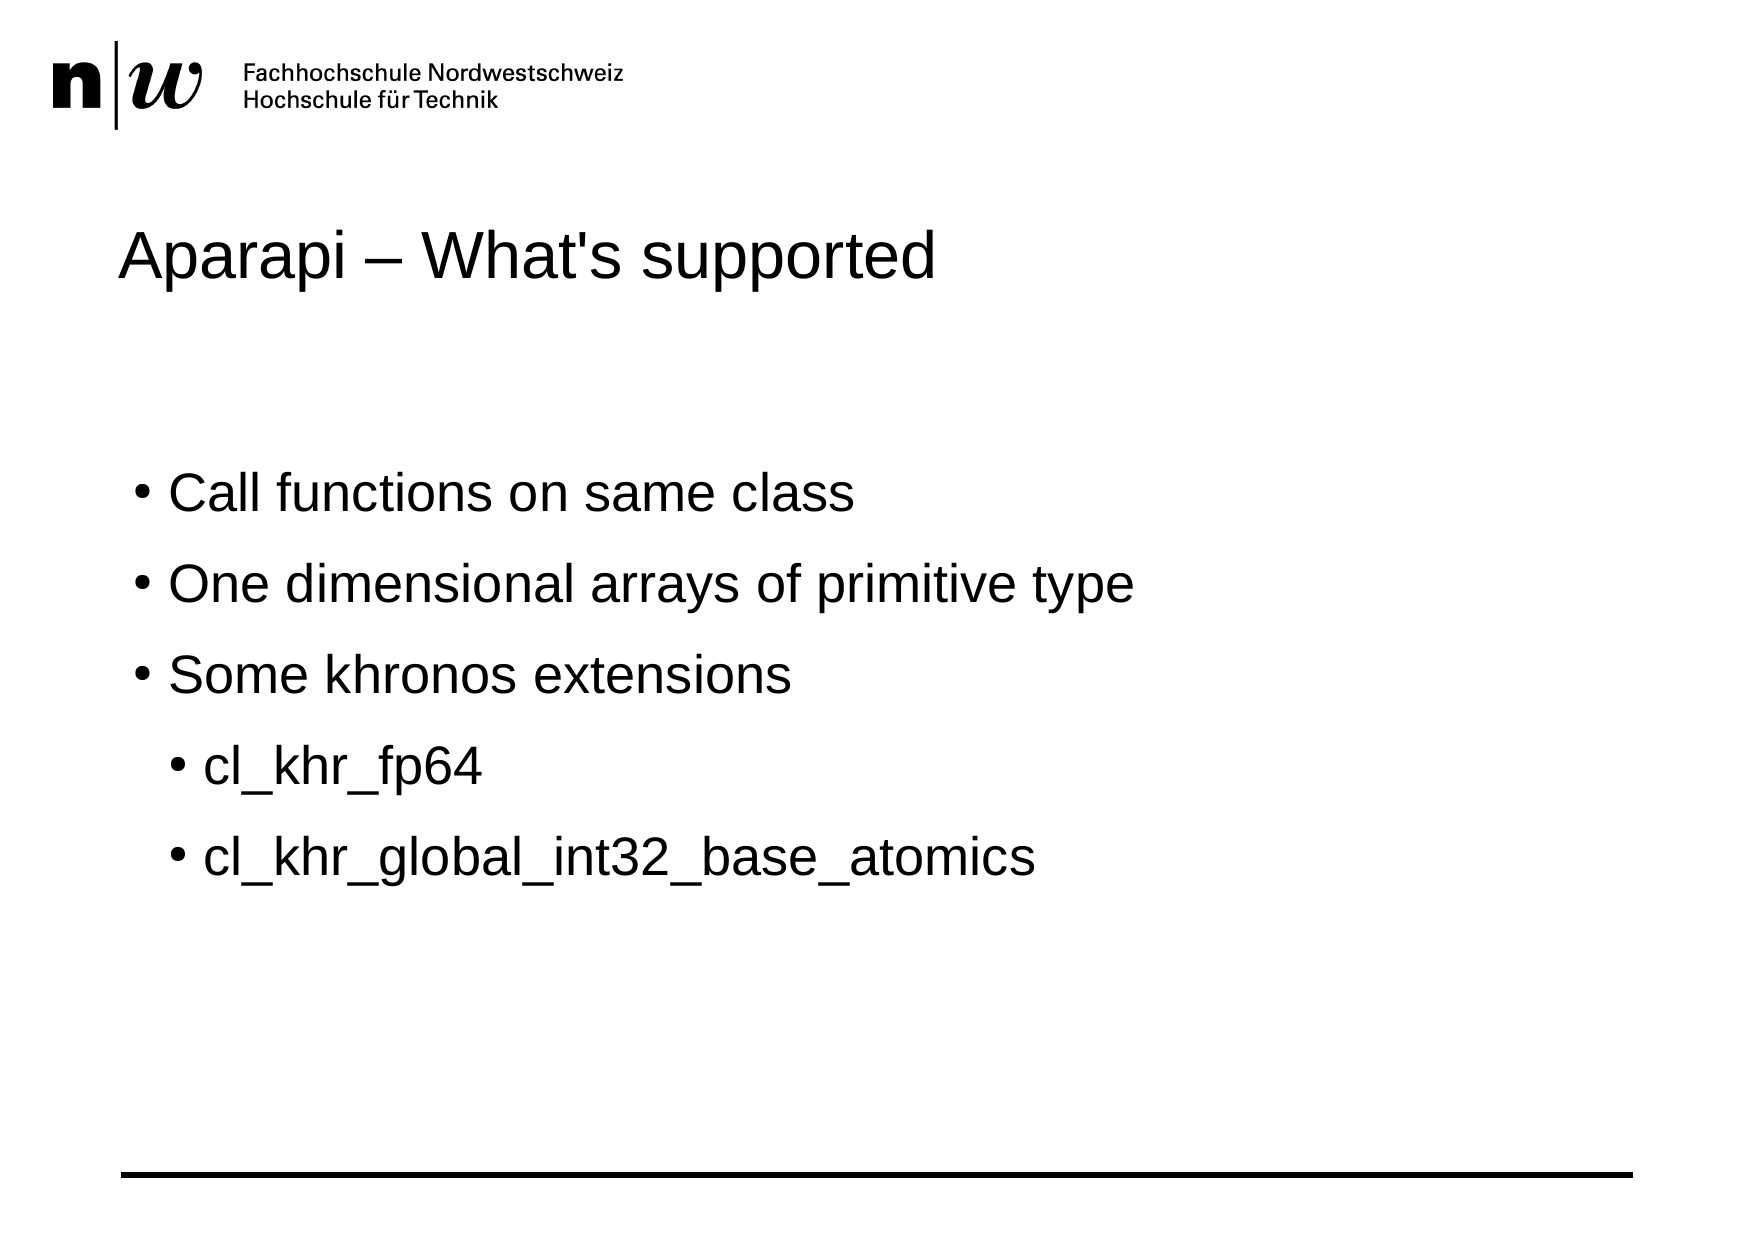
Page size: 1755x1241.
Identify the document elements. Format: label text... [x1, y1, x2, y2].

text_box Aparapi – What's supported [118, 212, 1606, 296]
picture [53, 41, 623, 130]
text_box Call functions on same class One dimensional arrays of primitive type Some khronos extensions cl_khr_fp64 cl_khr_global_int32_base_atomics [118, 425, 1630, 1146]
